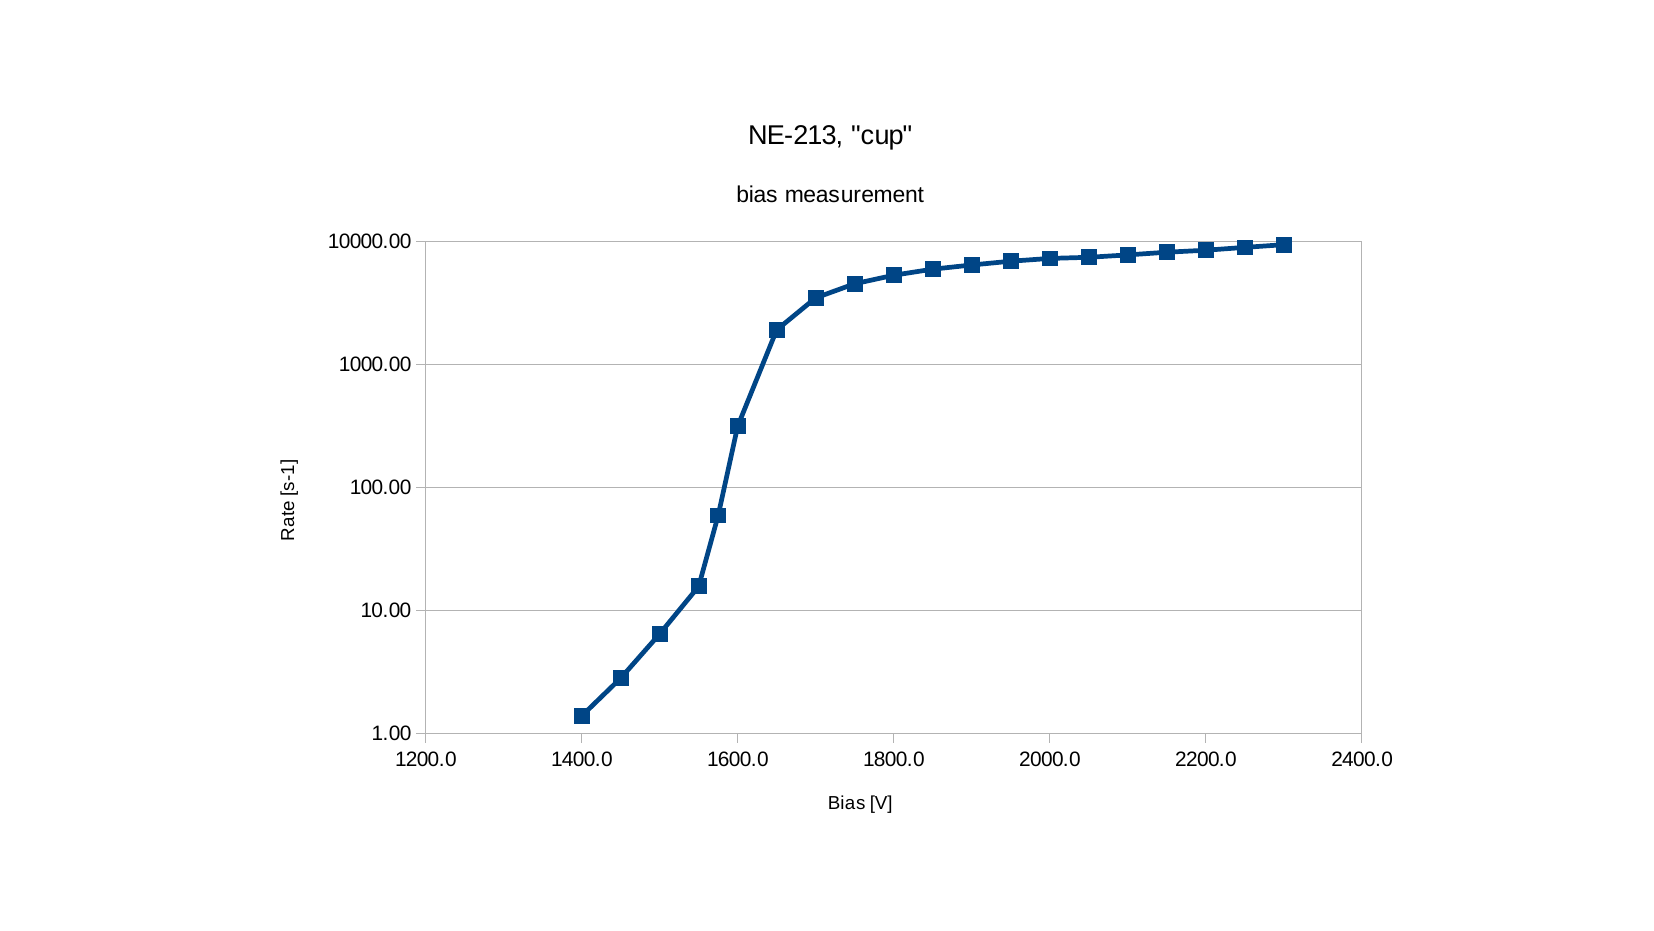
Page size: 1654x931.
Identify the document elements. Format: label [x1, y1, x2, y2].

chart [244, 90, 1416, 845]
